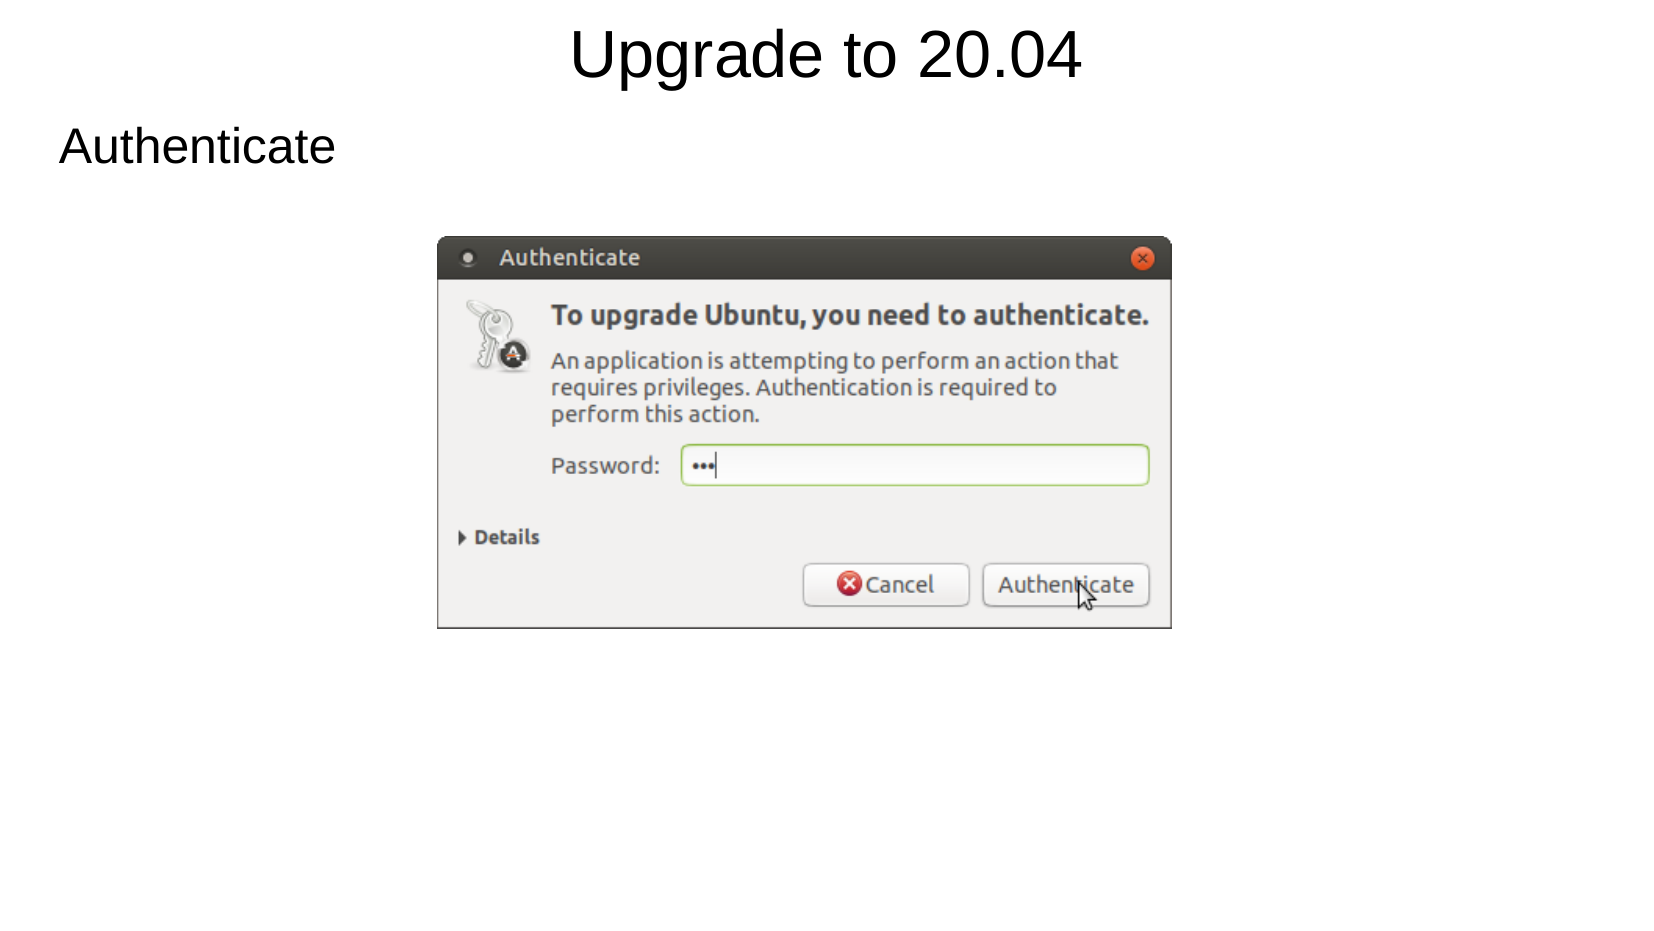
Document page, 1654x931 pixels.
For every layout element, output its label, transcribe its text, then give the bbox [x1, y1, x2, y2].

title Upgrade to 20.04 [82, 16, 1571, 92]
picture [437, 236, 1172, 629]
subtitle Authenticate [59, 91, 1548, 201]
